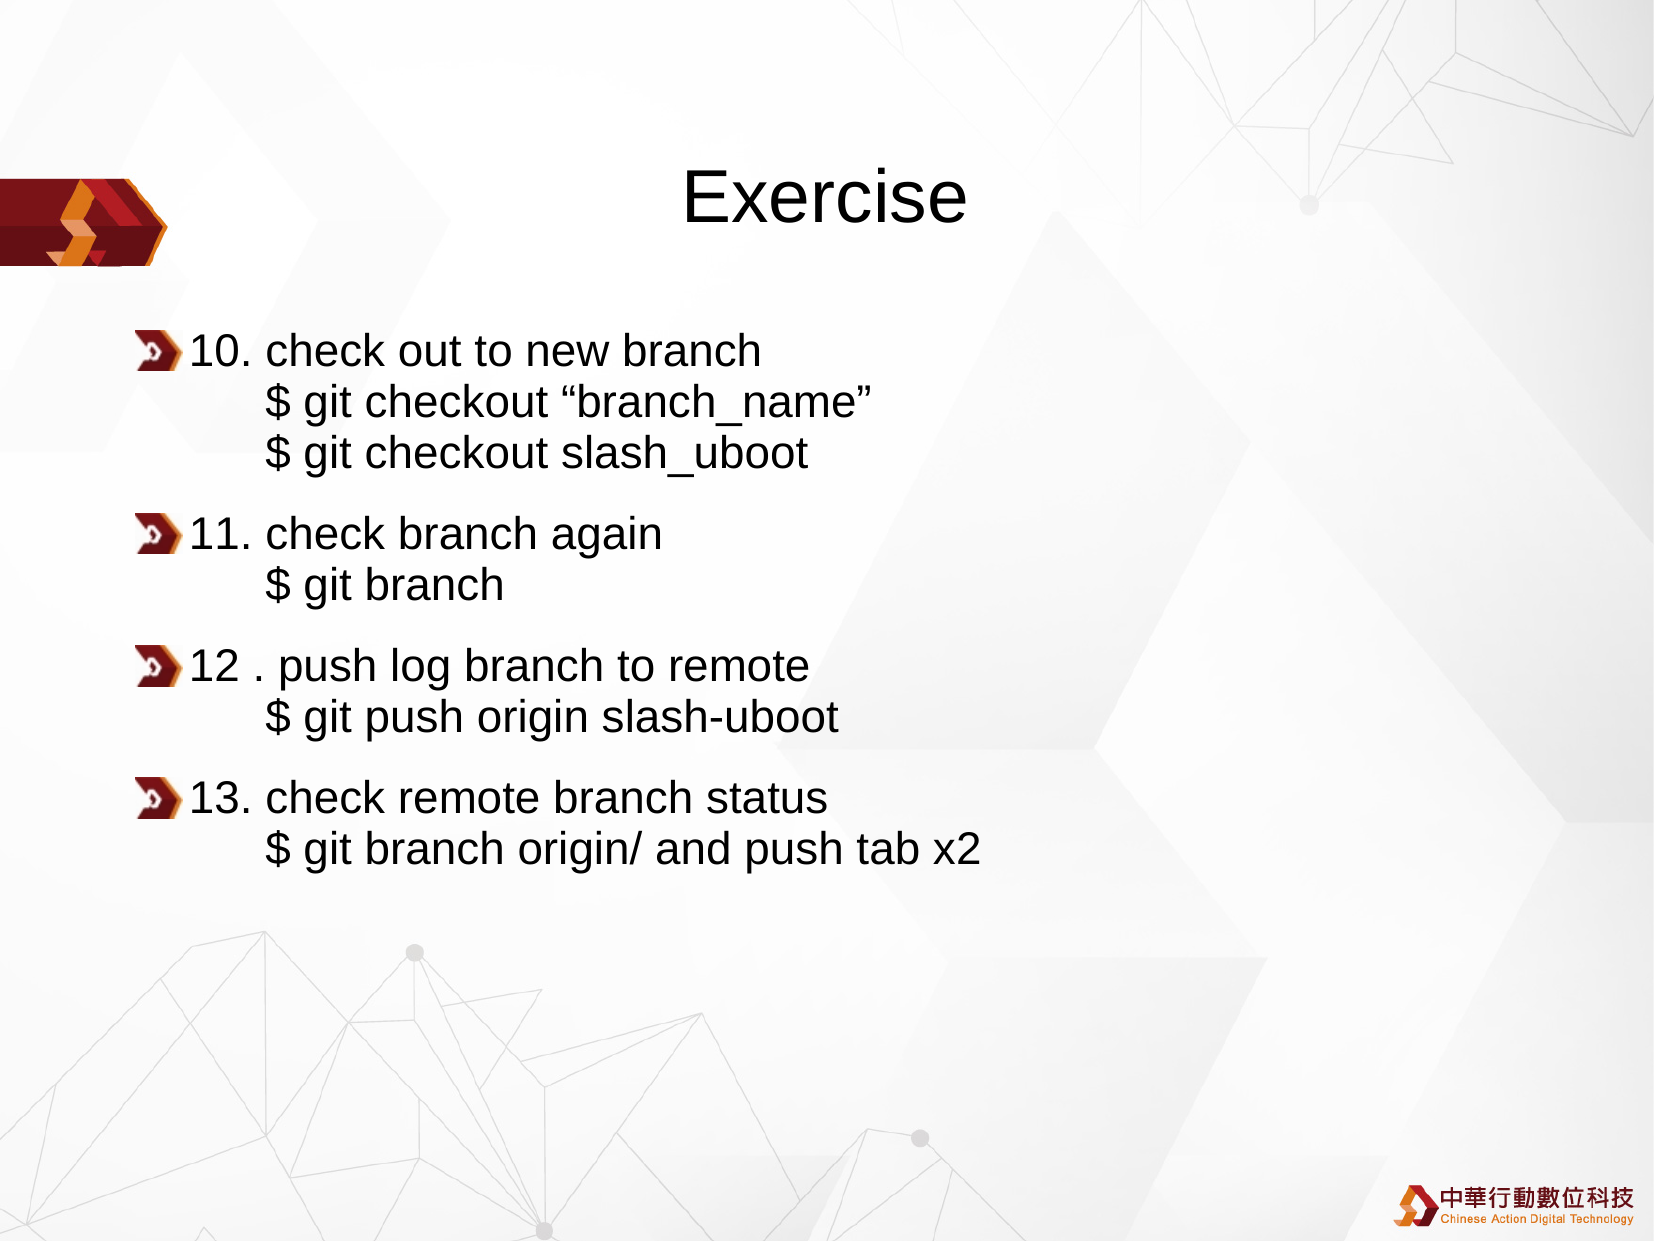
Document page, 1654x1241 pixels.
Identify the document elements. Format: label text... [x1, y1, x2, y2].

picture [0, 0, 1654, 1241]
list 10. check out to new branch $ git checkout “branch_name” $ git checkout slash_uboot 11. check branch again $ git branch 12 . push log branch to remote $ git push origin slash-uboot 13. check remote branch status $ git branch origin/ and push tab x2 [118, 324, 1571, 1141]
title Exercise [118, 112, 1506, 281]
